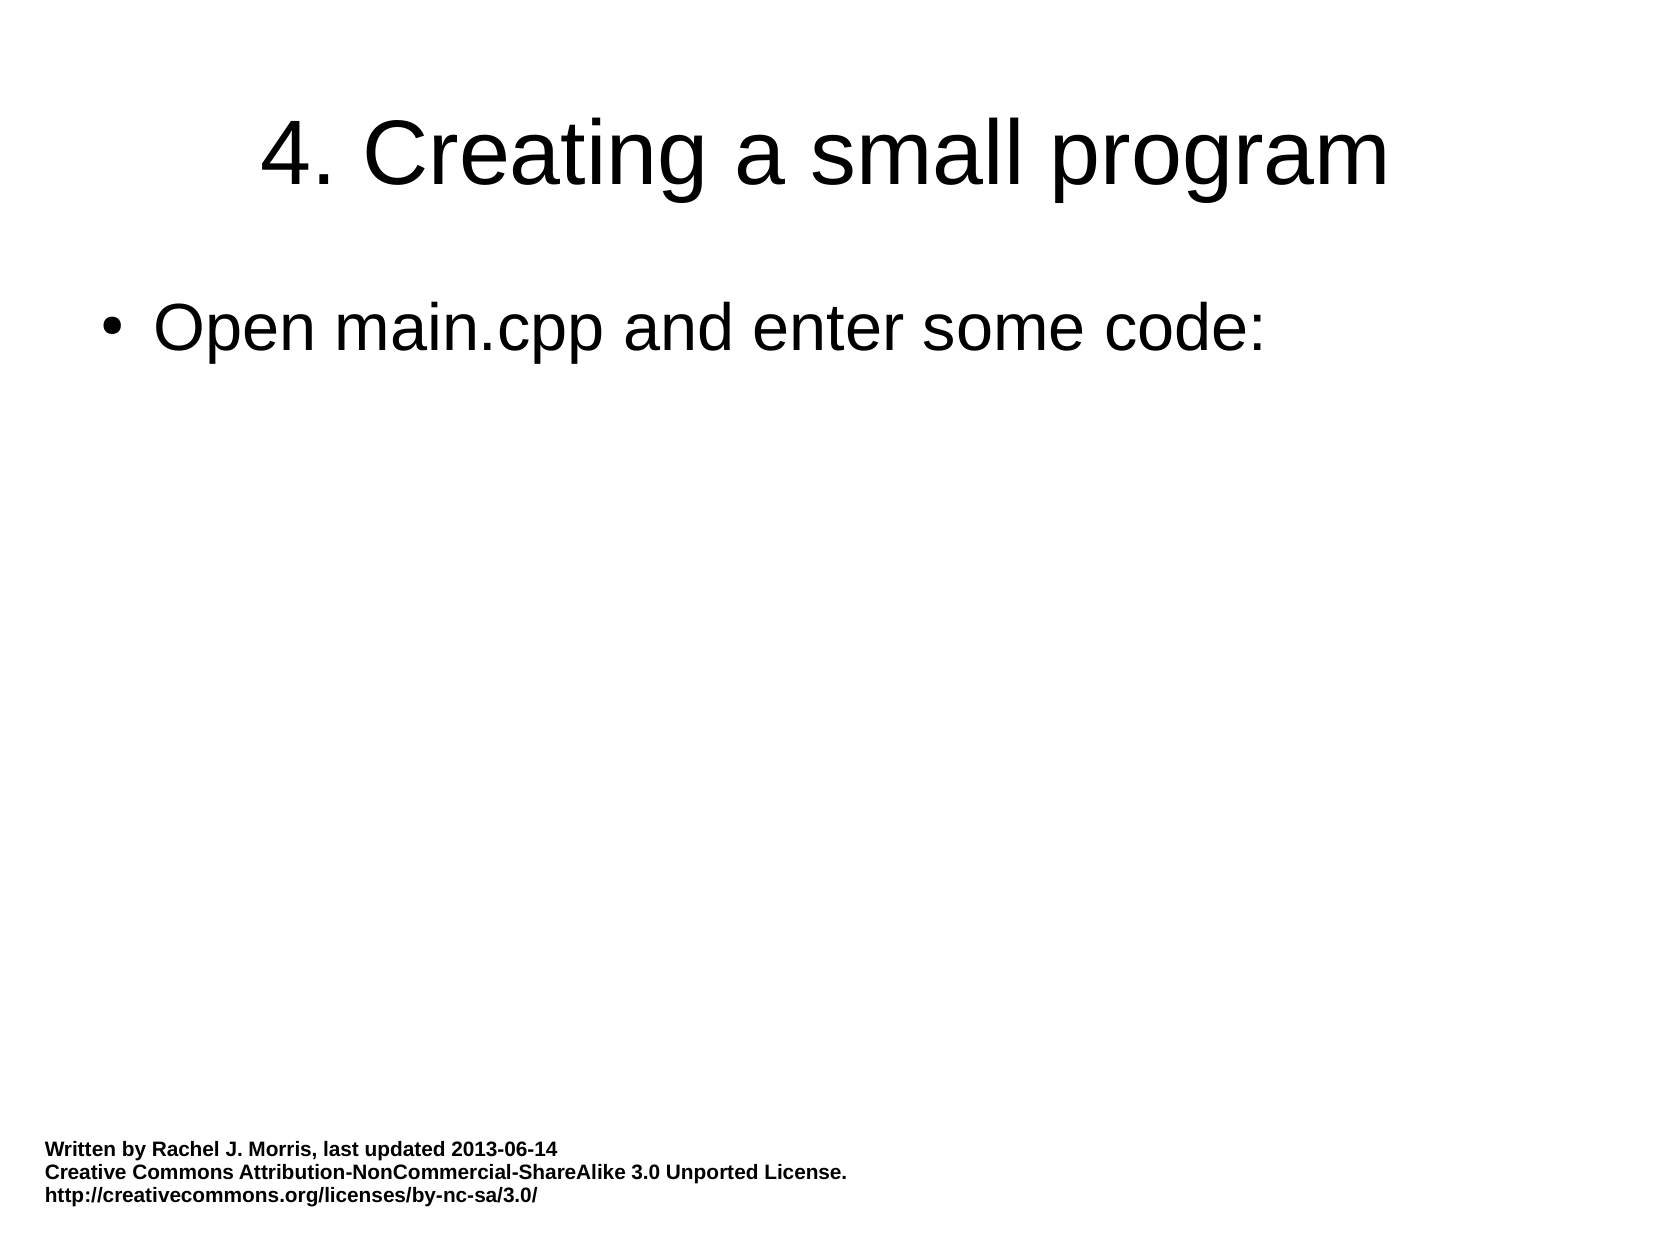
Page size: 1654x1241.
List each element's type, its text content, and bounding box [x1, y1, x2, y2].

title 4. Creating a small program [82, 49, 1571, 257]
list Open main.cpp and enter some code: [82, 290, 1538, 1010]
